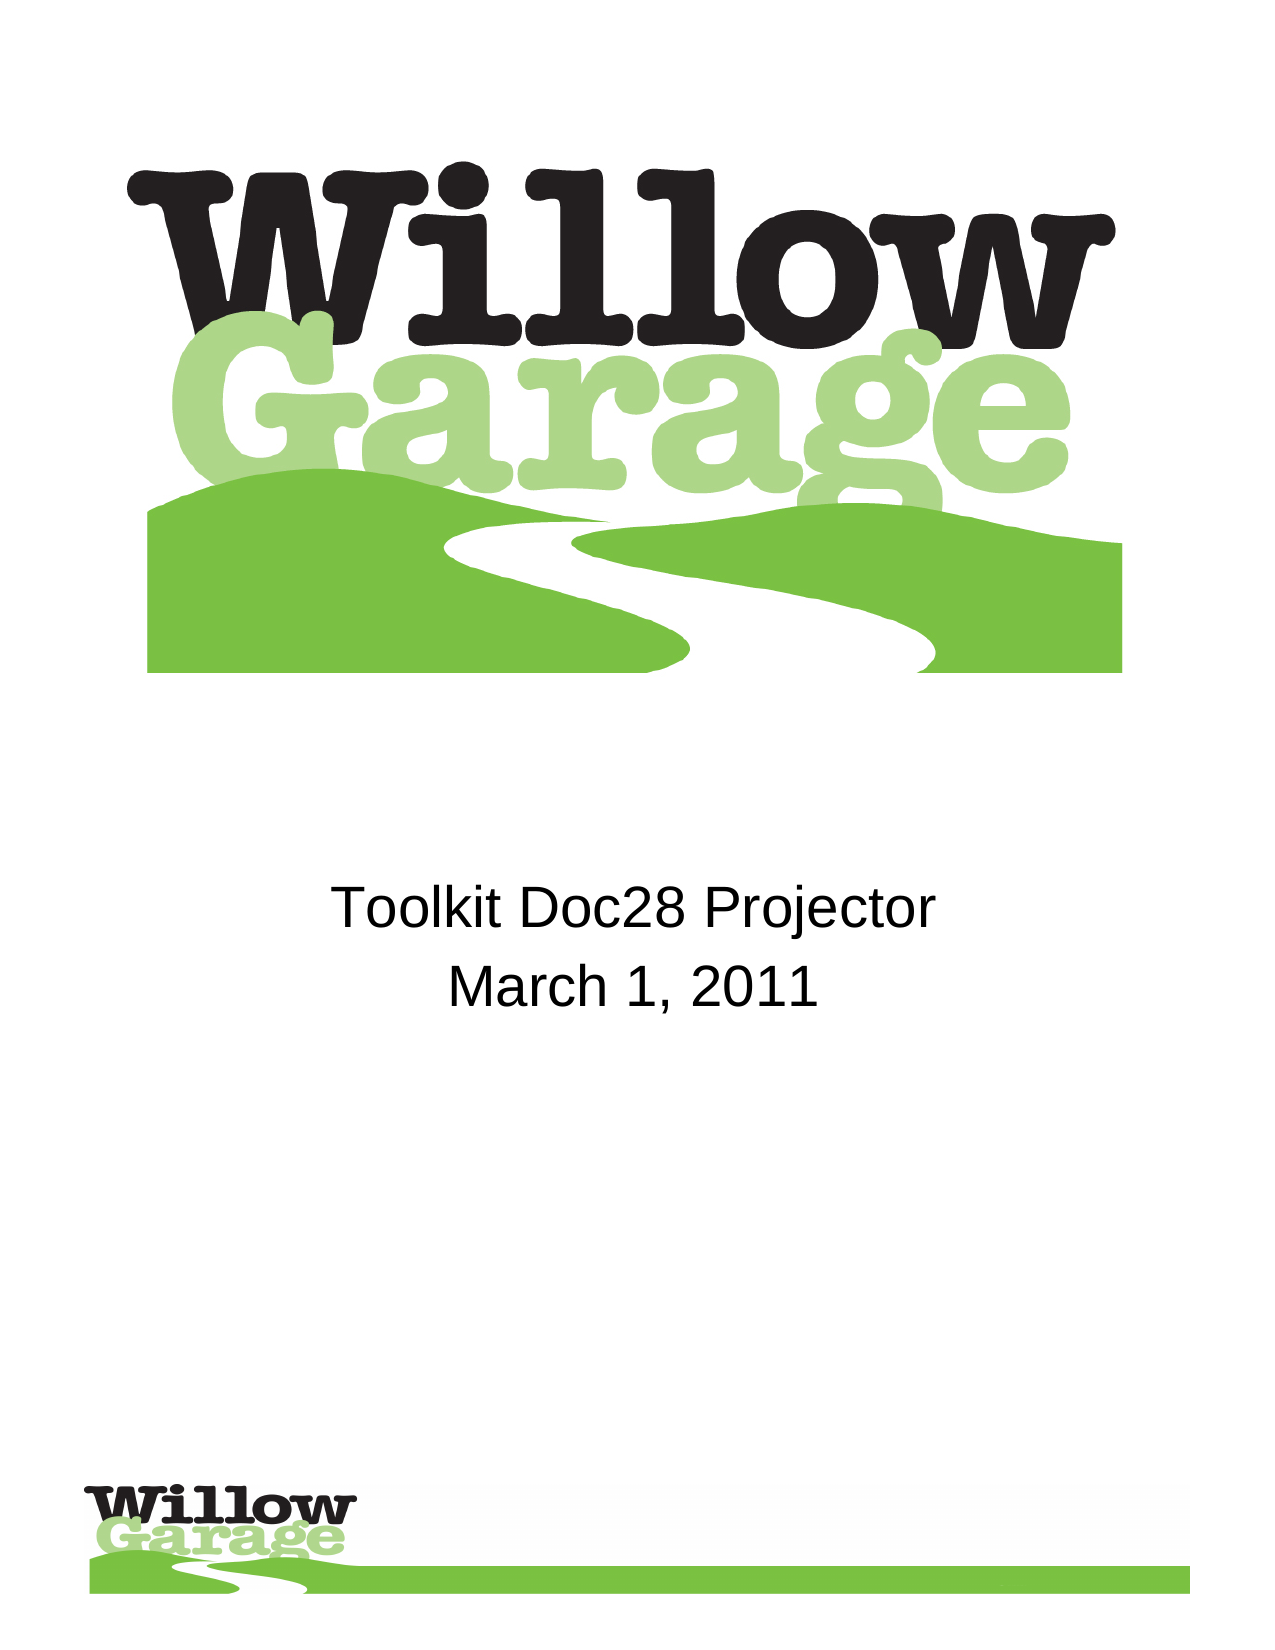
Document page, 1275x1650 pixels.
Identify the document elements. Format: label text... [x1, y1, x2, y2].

picture [42, 42, 1233, 784]
list Toolkit Doc28 Projector March 1, 2011 [42, 866, 1233, 1197]
picture [84, 1484, 1190, 1594]
